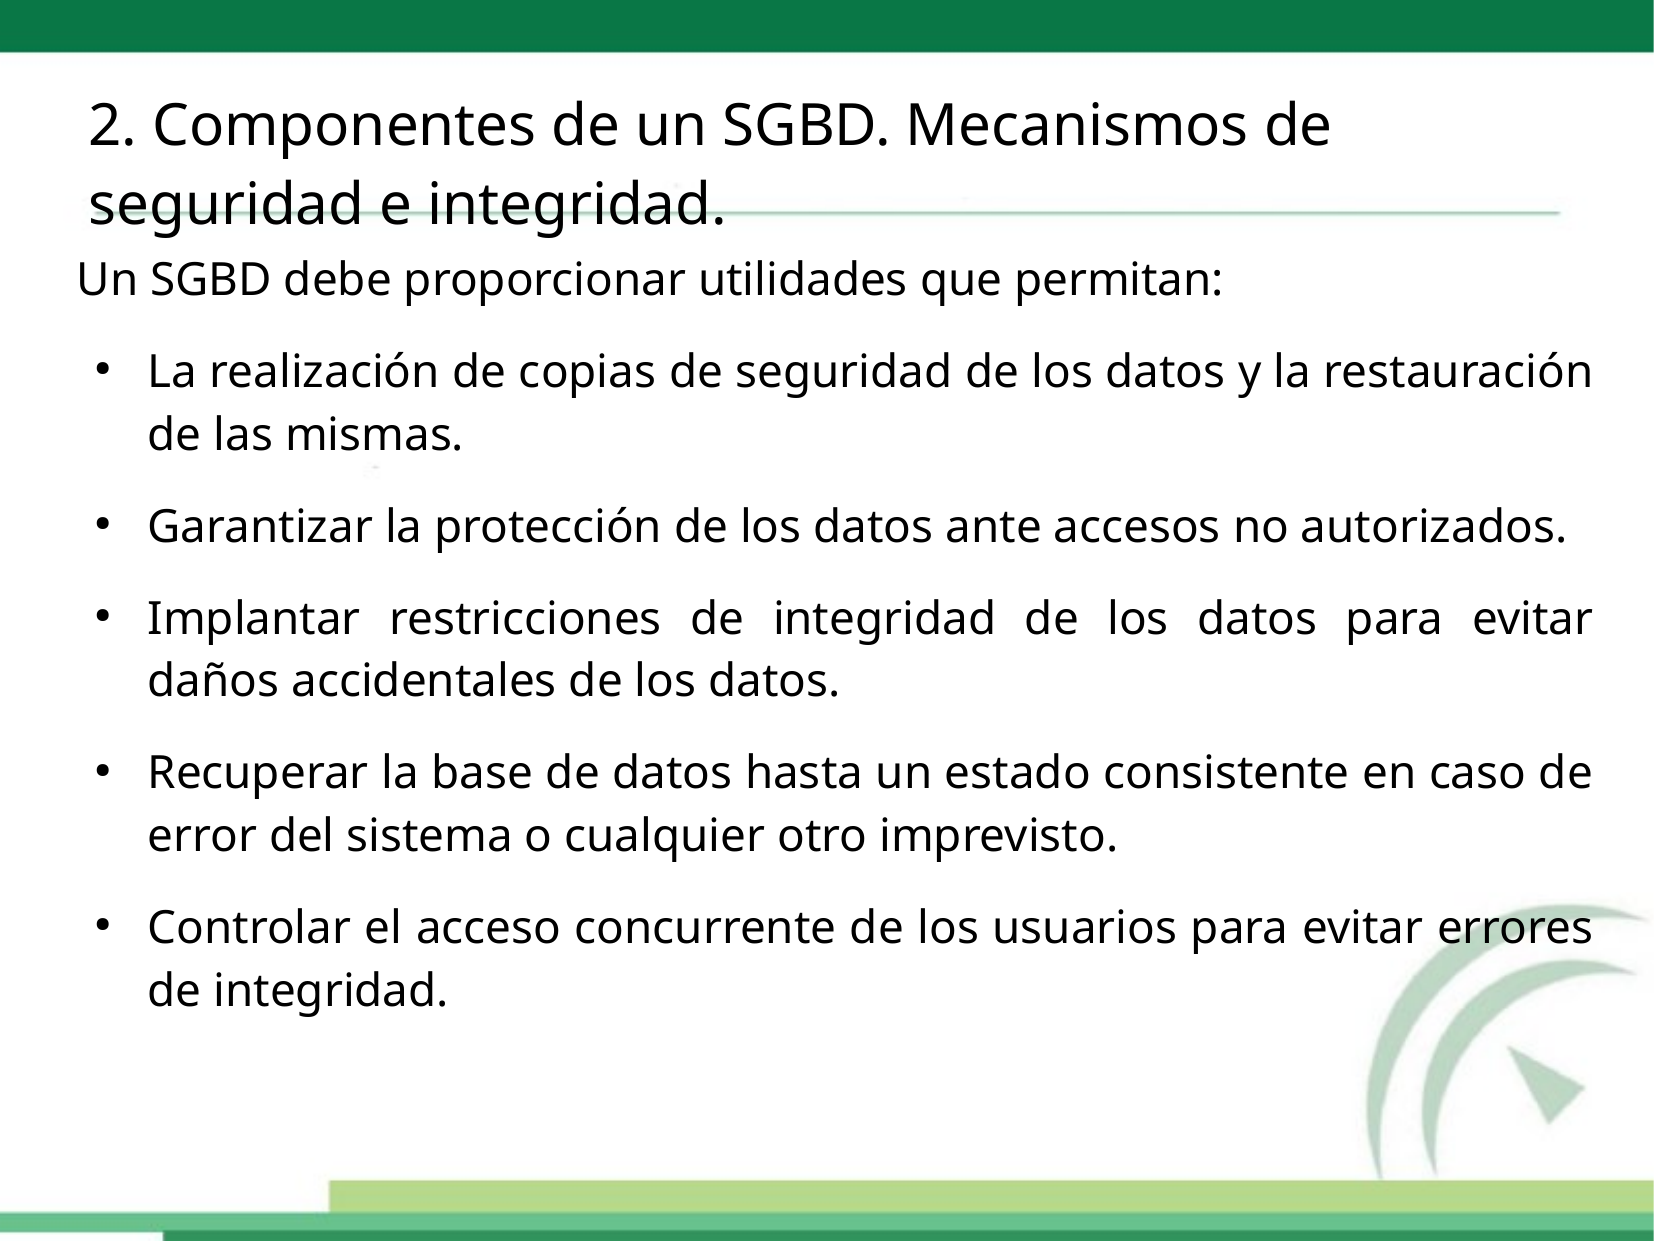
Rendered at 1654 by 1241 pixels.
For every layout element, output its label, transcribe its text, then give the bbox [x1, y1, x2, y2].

picture [0, 0, 1654, 1241]
title 2. Componentes de un SGBD. Mecanismos de seguridad e integridad. [88, 58, 1577, 246]
list Un SGBD debe proporcionar utilidades que permitan: La realización de copias de seguridad de los datos y la restauración de las mismas. Garantizar la protección de los datos ante accesos no autorizados. Implantar restricciones de integridad de los datos para evitar daños accidentales de los datos. Recuperar la base de datos hasta un estado consistente en caso de error del sistema o cualquier otro imprevisto. Controlar el acceso concurrente de los usuarios para evitar errores de integridad. [76, 246, 1595, 1051]
